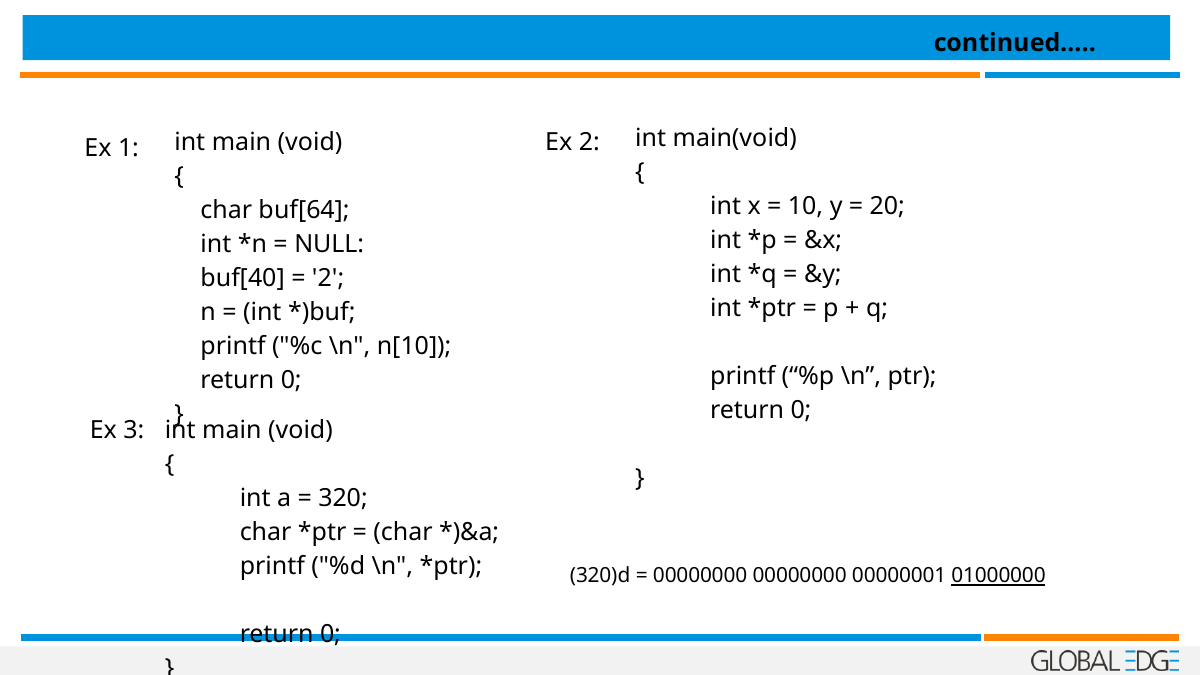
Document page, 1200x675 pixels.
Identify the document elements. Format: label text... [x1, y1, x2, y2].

picture [1031, 650, 1179, 671]
text_box int main (void) { char buf[64]; int *n = NULL: buf[40] = '2'; n = (int *)buf; printf ("%c \n", n[10]); return 0; } [159, 116, 620, 396]
text_box continued….. [22, 15, 1171, 61]
text_box Ex 2: [530, 116, 676, 161]
text_box (320)d = 00000000 00000000 00000001 01000000 [555, 553, 1200, 597]
text_box Ex 1: [69, 121, 196, 167]
text_box int main(void) { int x = 10, y = 20; int *p = &x; int *q = &y; int *ptr = p + q; printf (“%p \n”, ptr); return 0; } [620, 112, 1200, 450]
text_box Ex 3: int main (void) { int a = 320; char *ptr = (char *)&a; printf ("%d \n", *ptr); return 0; } [75, 404, 586, 654]
